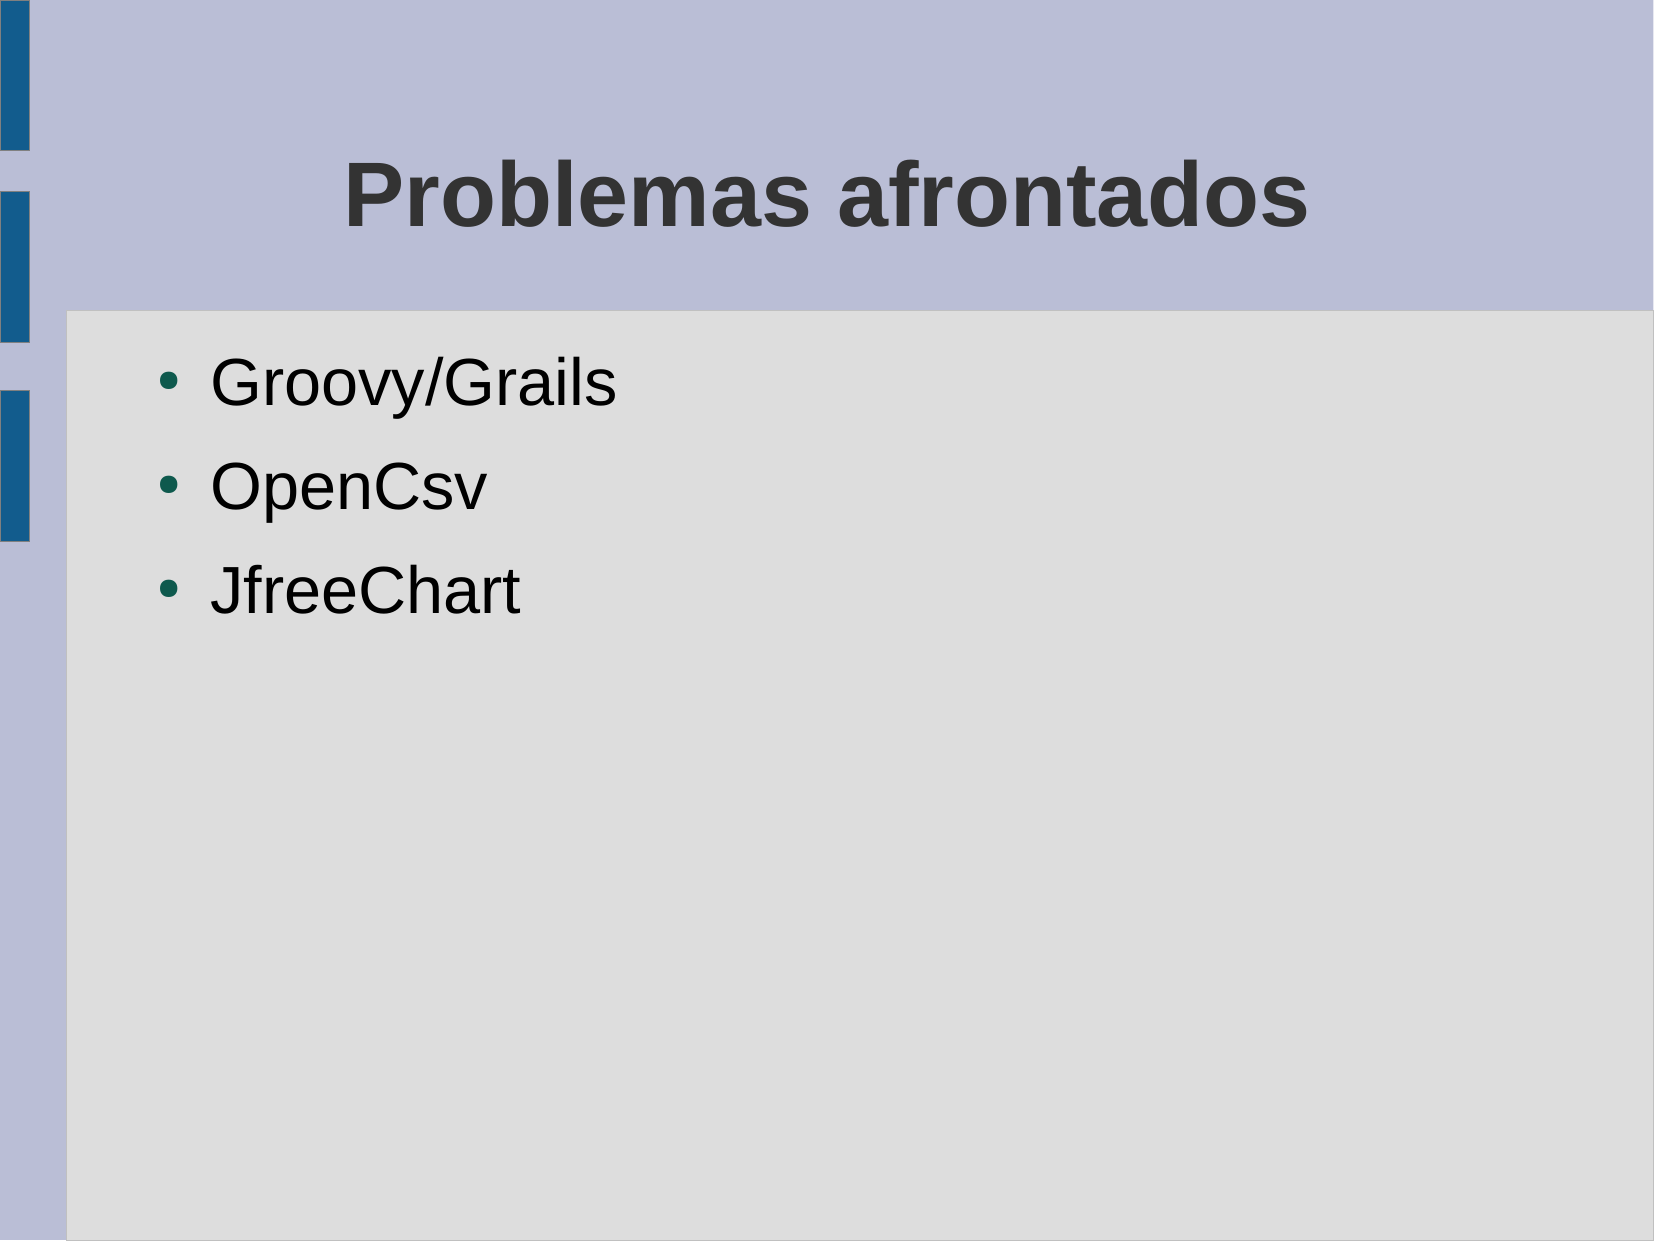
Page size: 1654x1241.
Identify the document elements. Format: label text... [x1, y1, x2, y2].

list Groovy/Grails OpenCsv JfreeChart [121, 344, 1534, 1127]
title Problemas afrontados [121, 91, 1534, 299]
